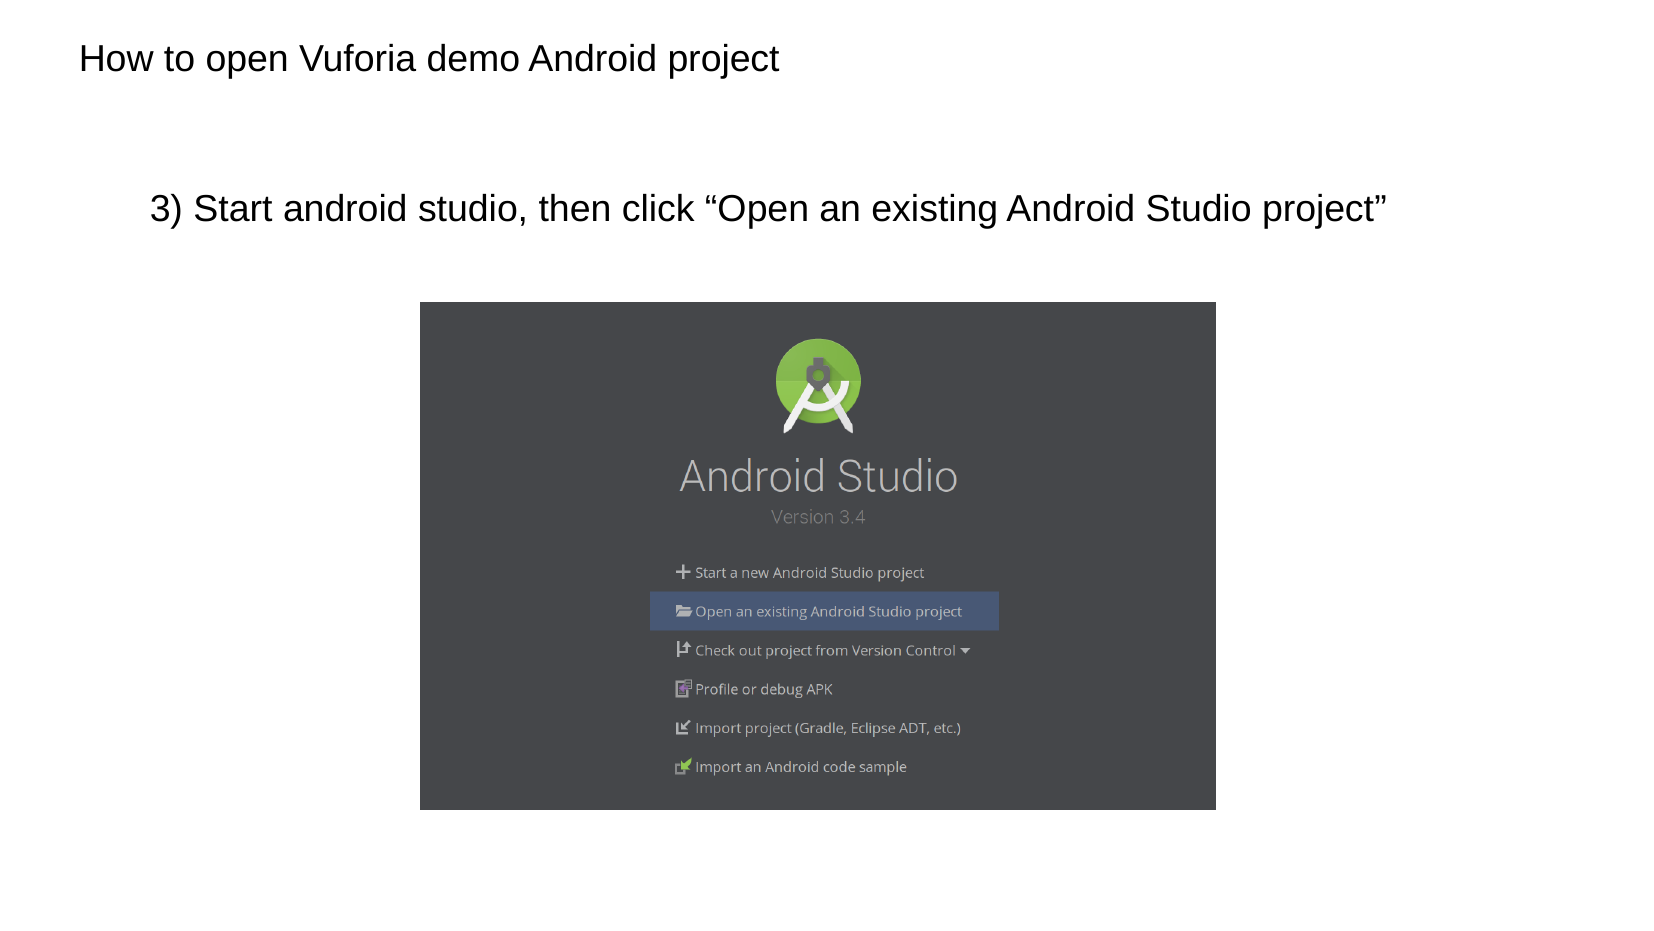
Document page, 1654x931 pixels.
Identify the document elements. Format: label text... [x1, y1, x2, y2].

picture [420, 302, 1216, 811]
text_box How to open Vuforia demo Android project [64, 30, 796, 87]
text_box 3) Start android studio, then click “Open an existing Android Studio project” [135, 180, 1403, 279]
